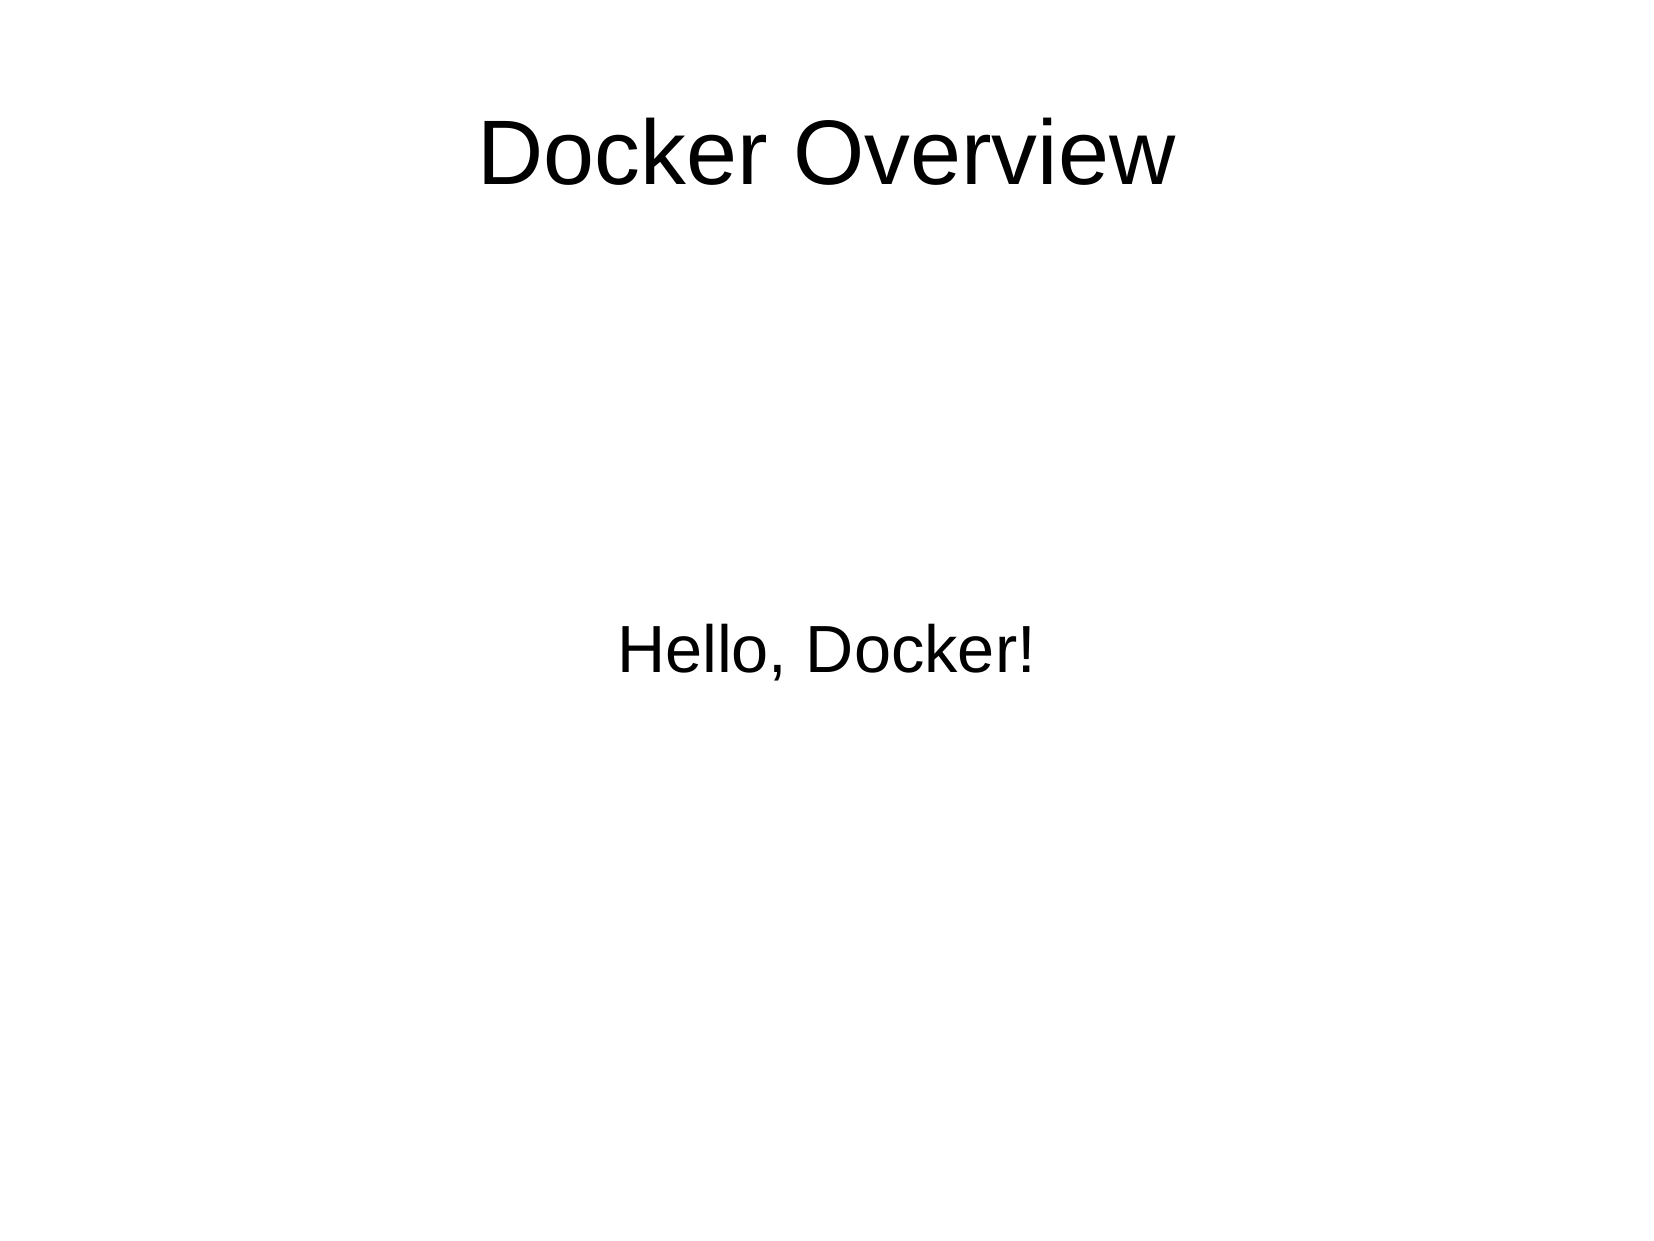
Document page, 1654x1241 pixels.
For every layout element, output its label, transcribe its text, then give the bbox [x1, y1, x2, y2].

subtitle Hello, Docker! [82, 290, 1571, 1010]
title Docker Overview [82, 49, 1571, 257]
